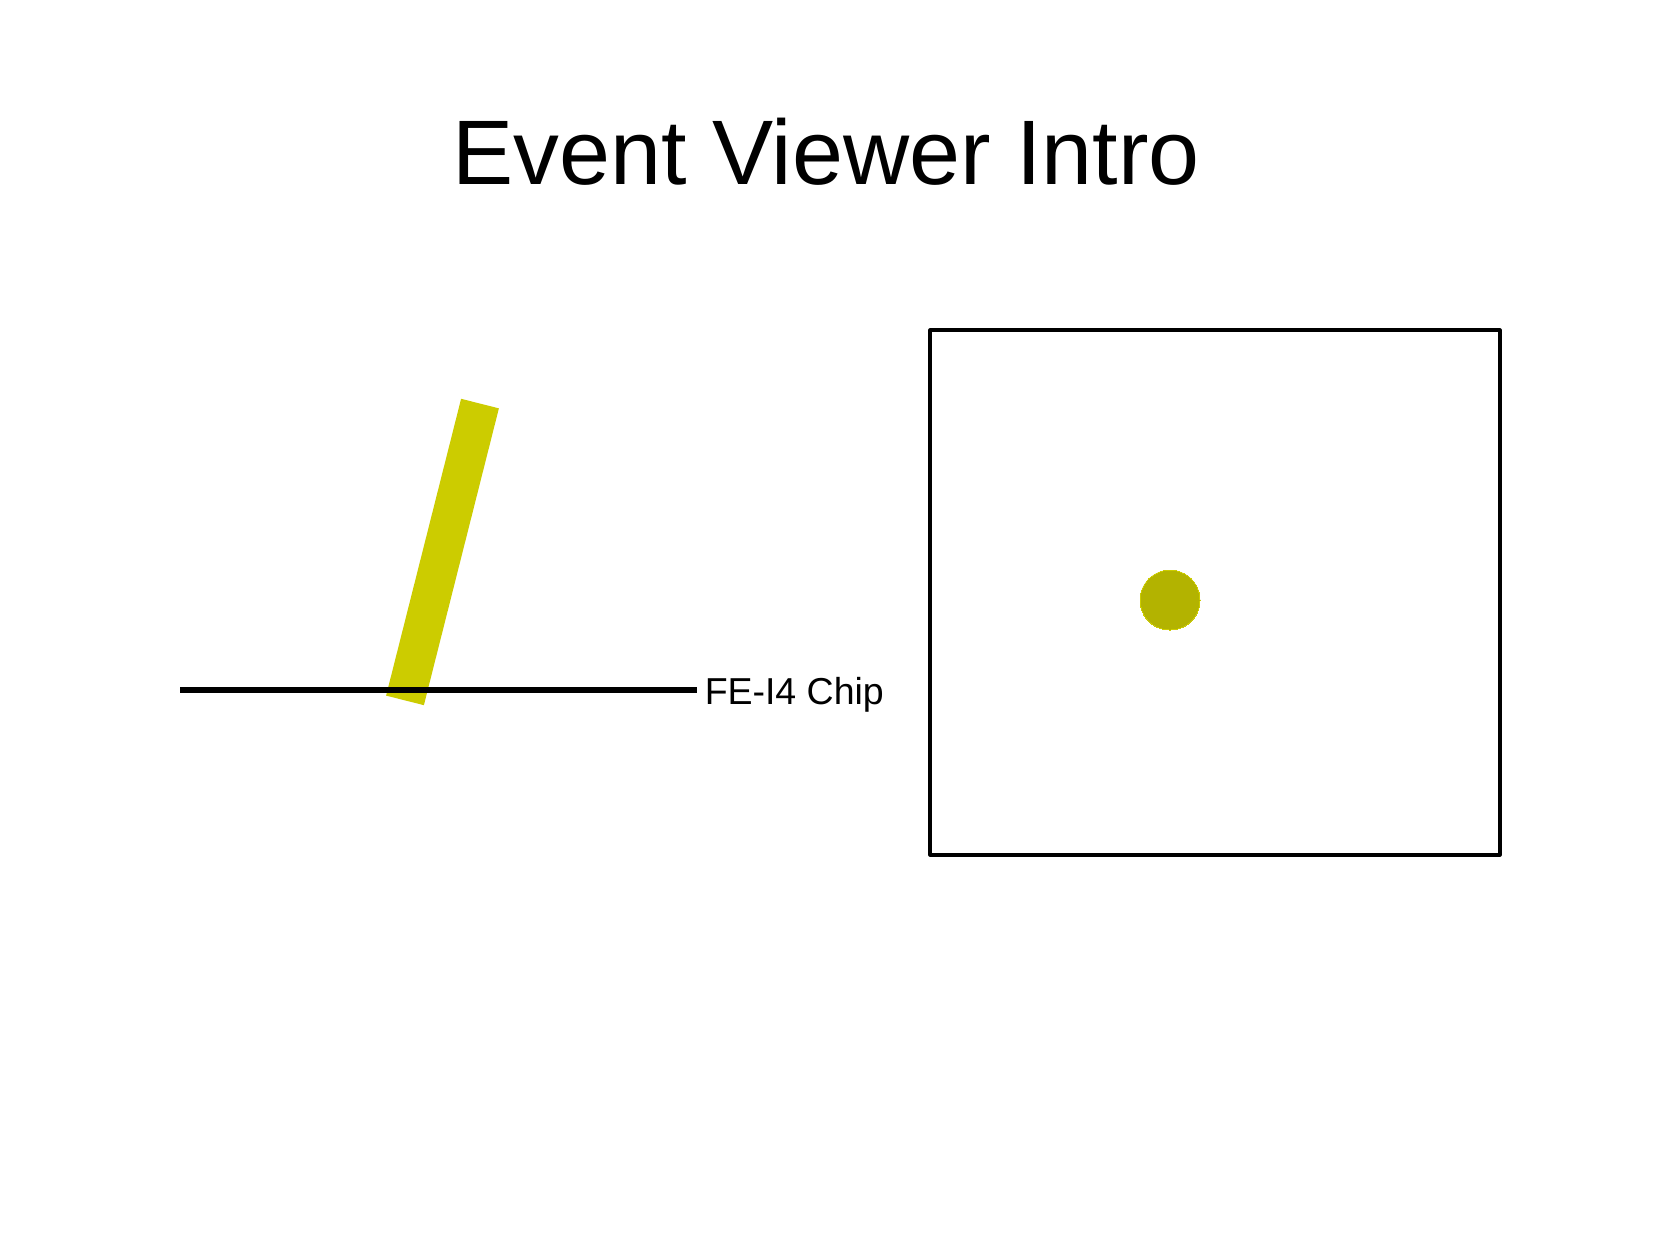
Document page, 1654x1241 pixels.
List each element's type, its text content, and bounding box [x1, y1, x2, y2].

text_box [930, 330, 1501, 856]
title Event Viewer Intro [82, 49, 1571, 257]
text_box FE-I4 Chip [690, 663, 899, 721]
